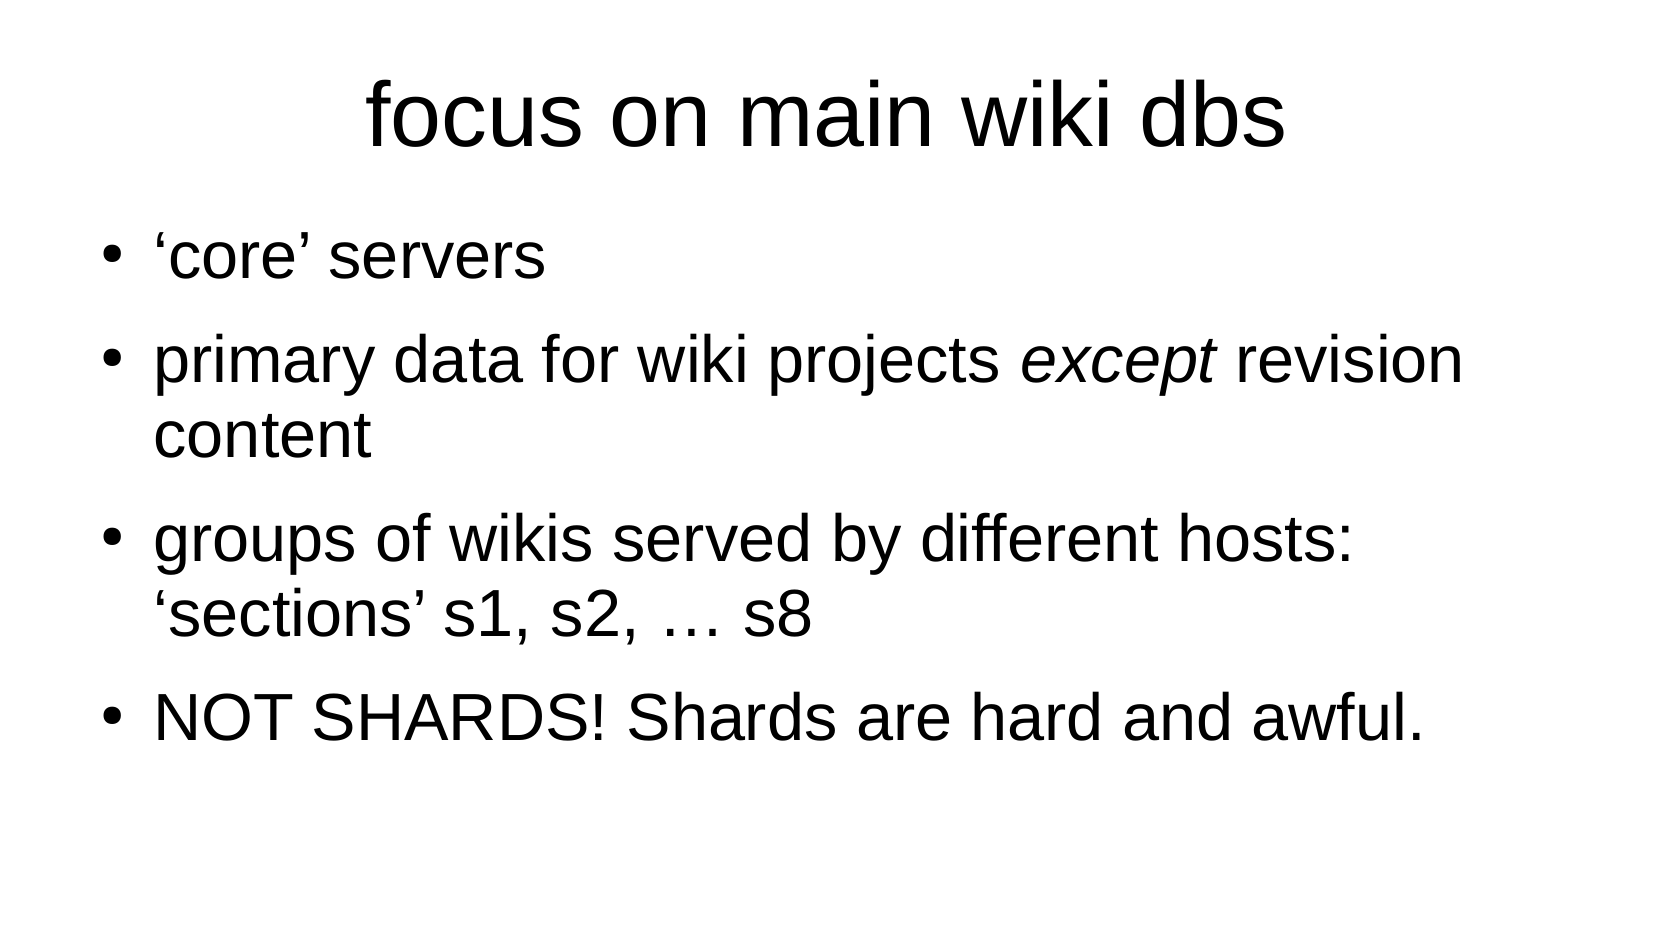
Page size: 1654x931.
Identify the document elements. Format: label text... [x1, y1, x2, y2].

title focus on main wiki dbs [82, 37, 1571, 193]
list ‘core’ servers primary data for wiki projects except revision content groups of wikis served by different hosts: ‘sections’ s1, s2, … s8 NOT SHARDS! Shards are hard and awful. [82, 217, 1536, 758]
